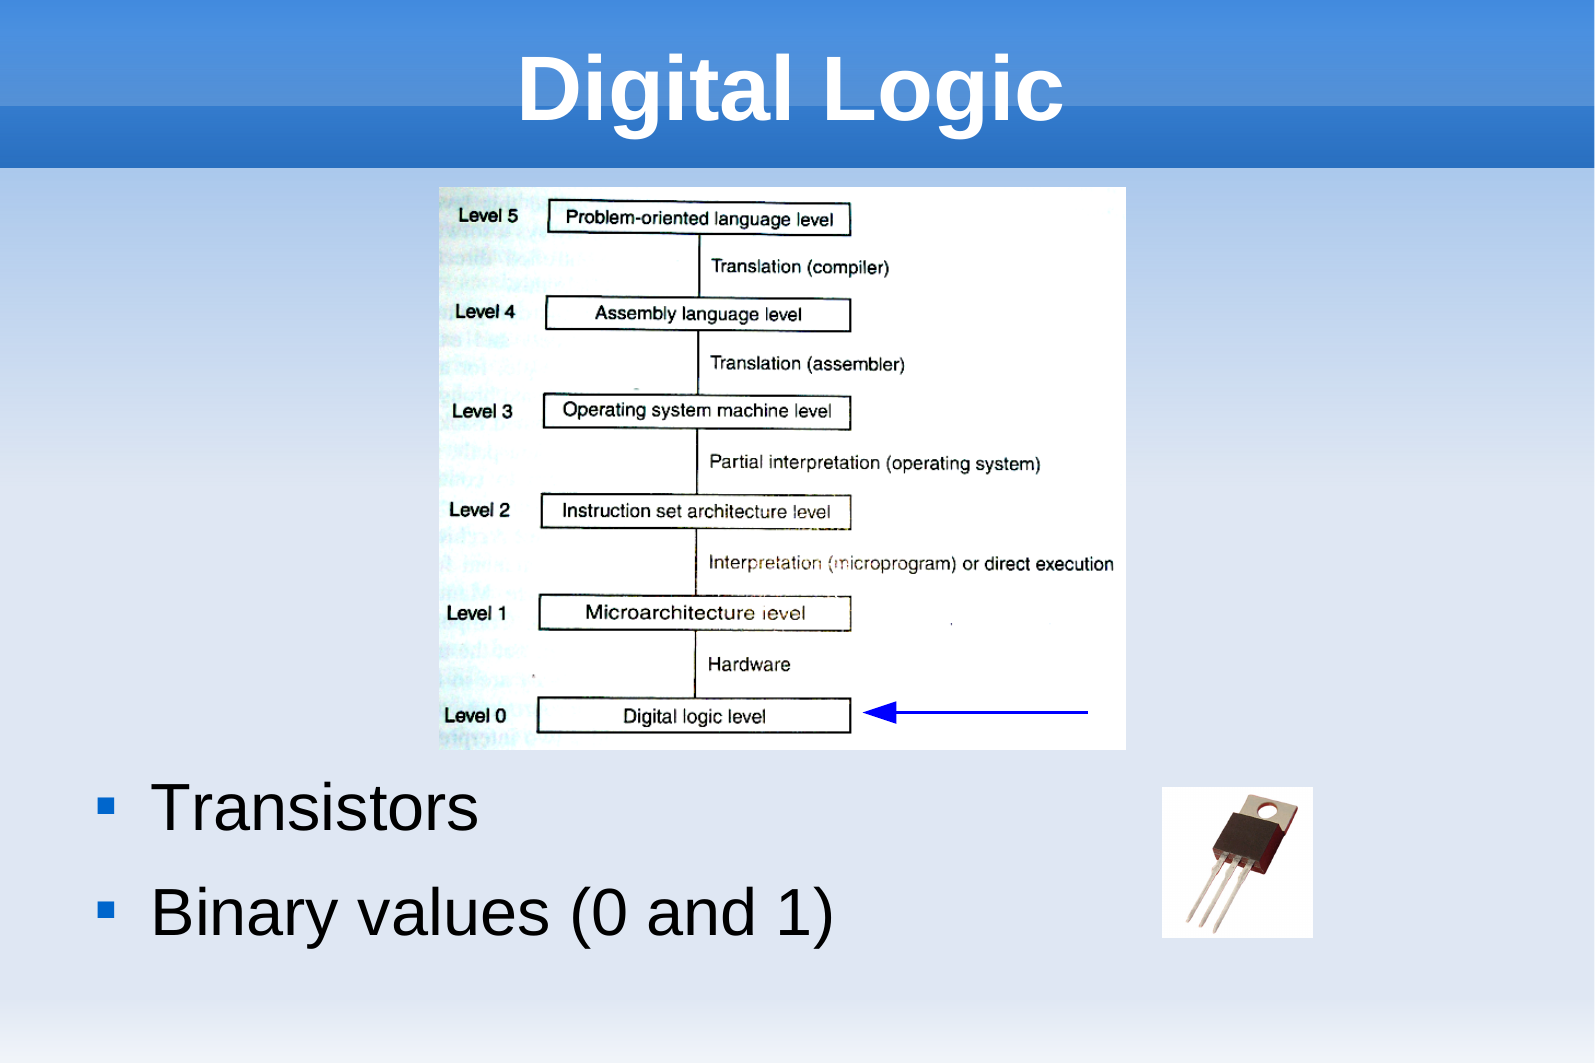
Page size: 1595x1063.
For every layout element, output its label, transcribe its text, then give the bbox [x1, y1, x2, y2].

title Digital Logic [74, 0, 1510, 178]
list Transistors Binary values (0 and 1) [79, 248, 1515, 948]
picture [0, 0, 1595, 1063]
